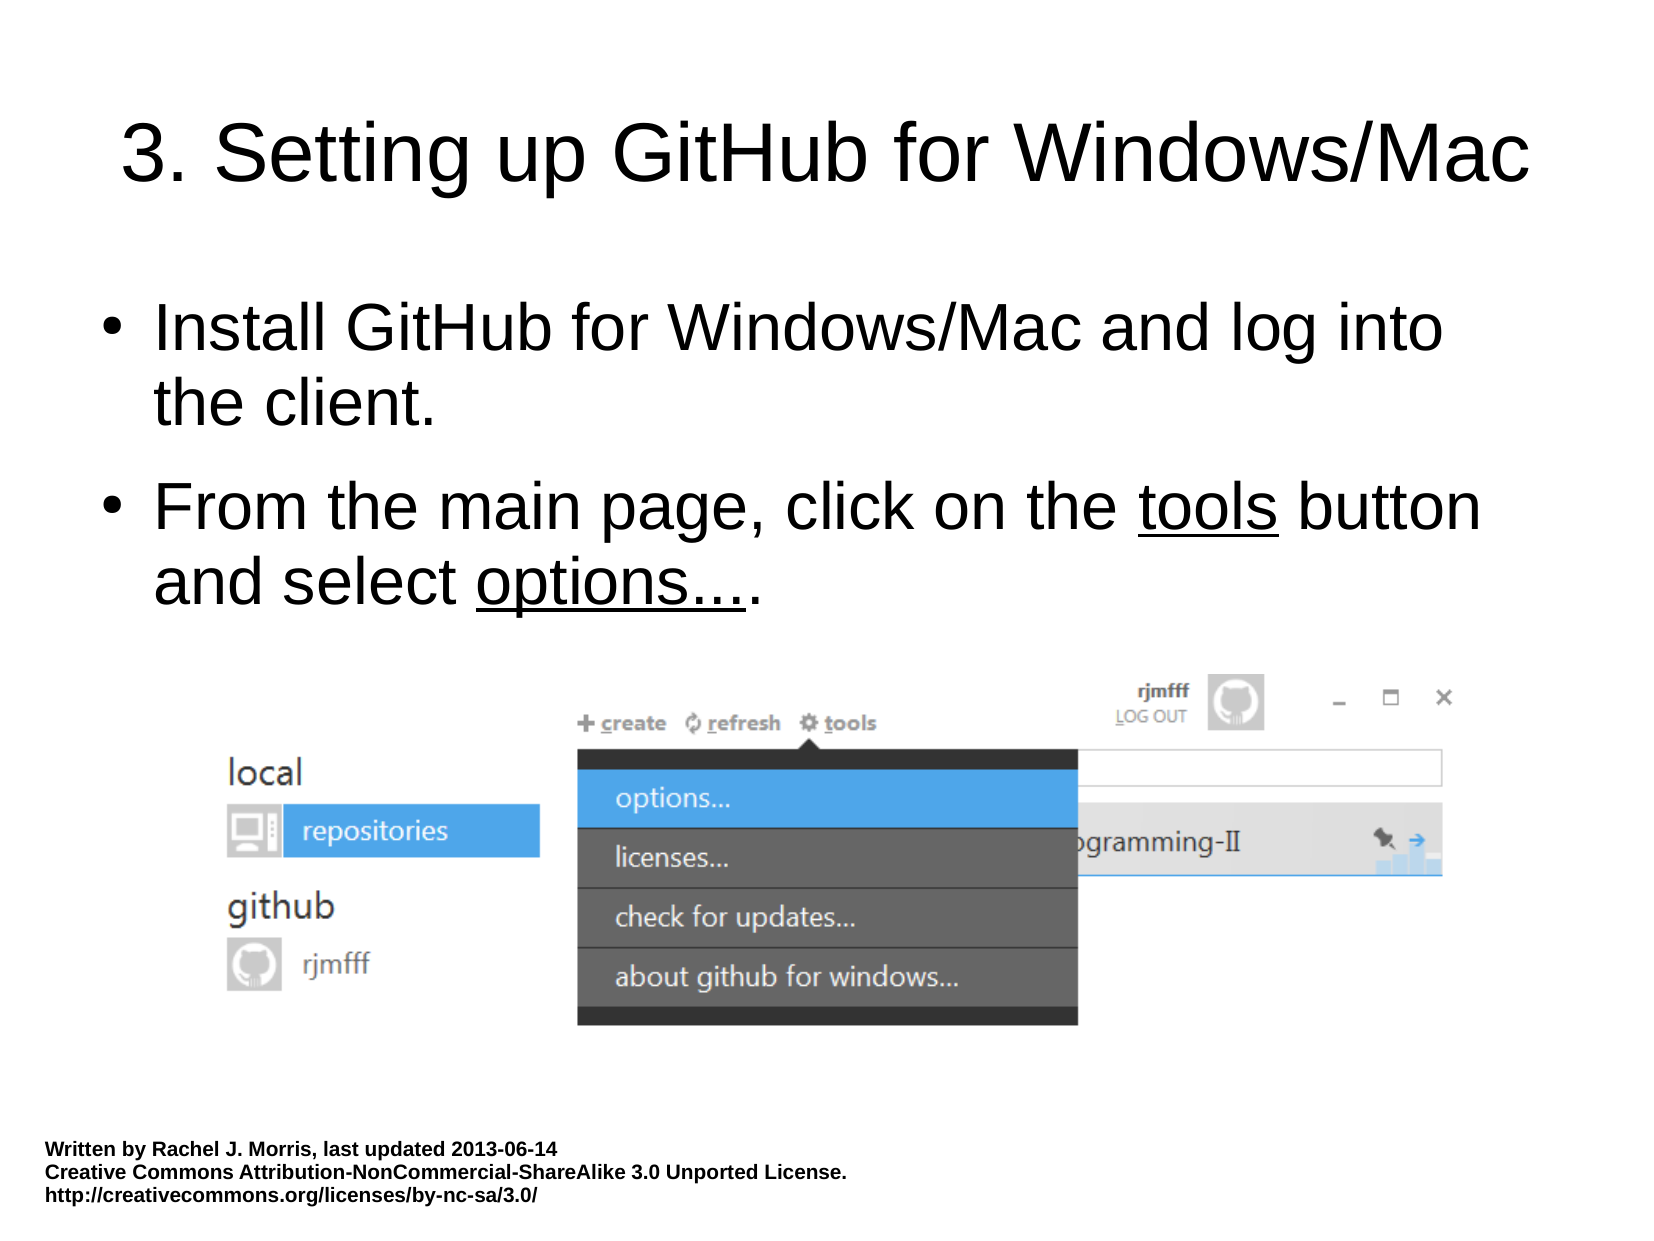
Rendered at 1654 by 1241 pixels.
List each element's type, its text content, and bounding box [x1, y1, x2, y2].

title 3. Setting up GitHub for Windows/Mac [82, 49, 1571, 257]
list Install GitHub for Windows/Mac and log into the client. From the main page, click on the tools button and select options.... [82, 290, 1538, 1010]
picture [171, 674, 1471, 1032]
